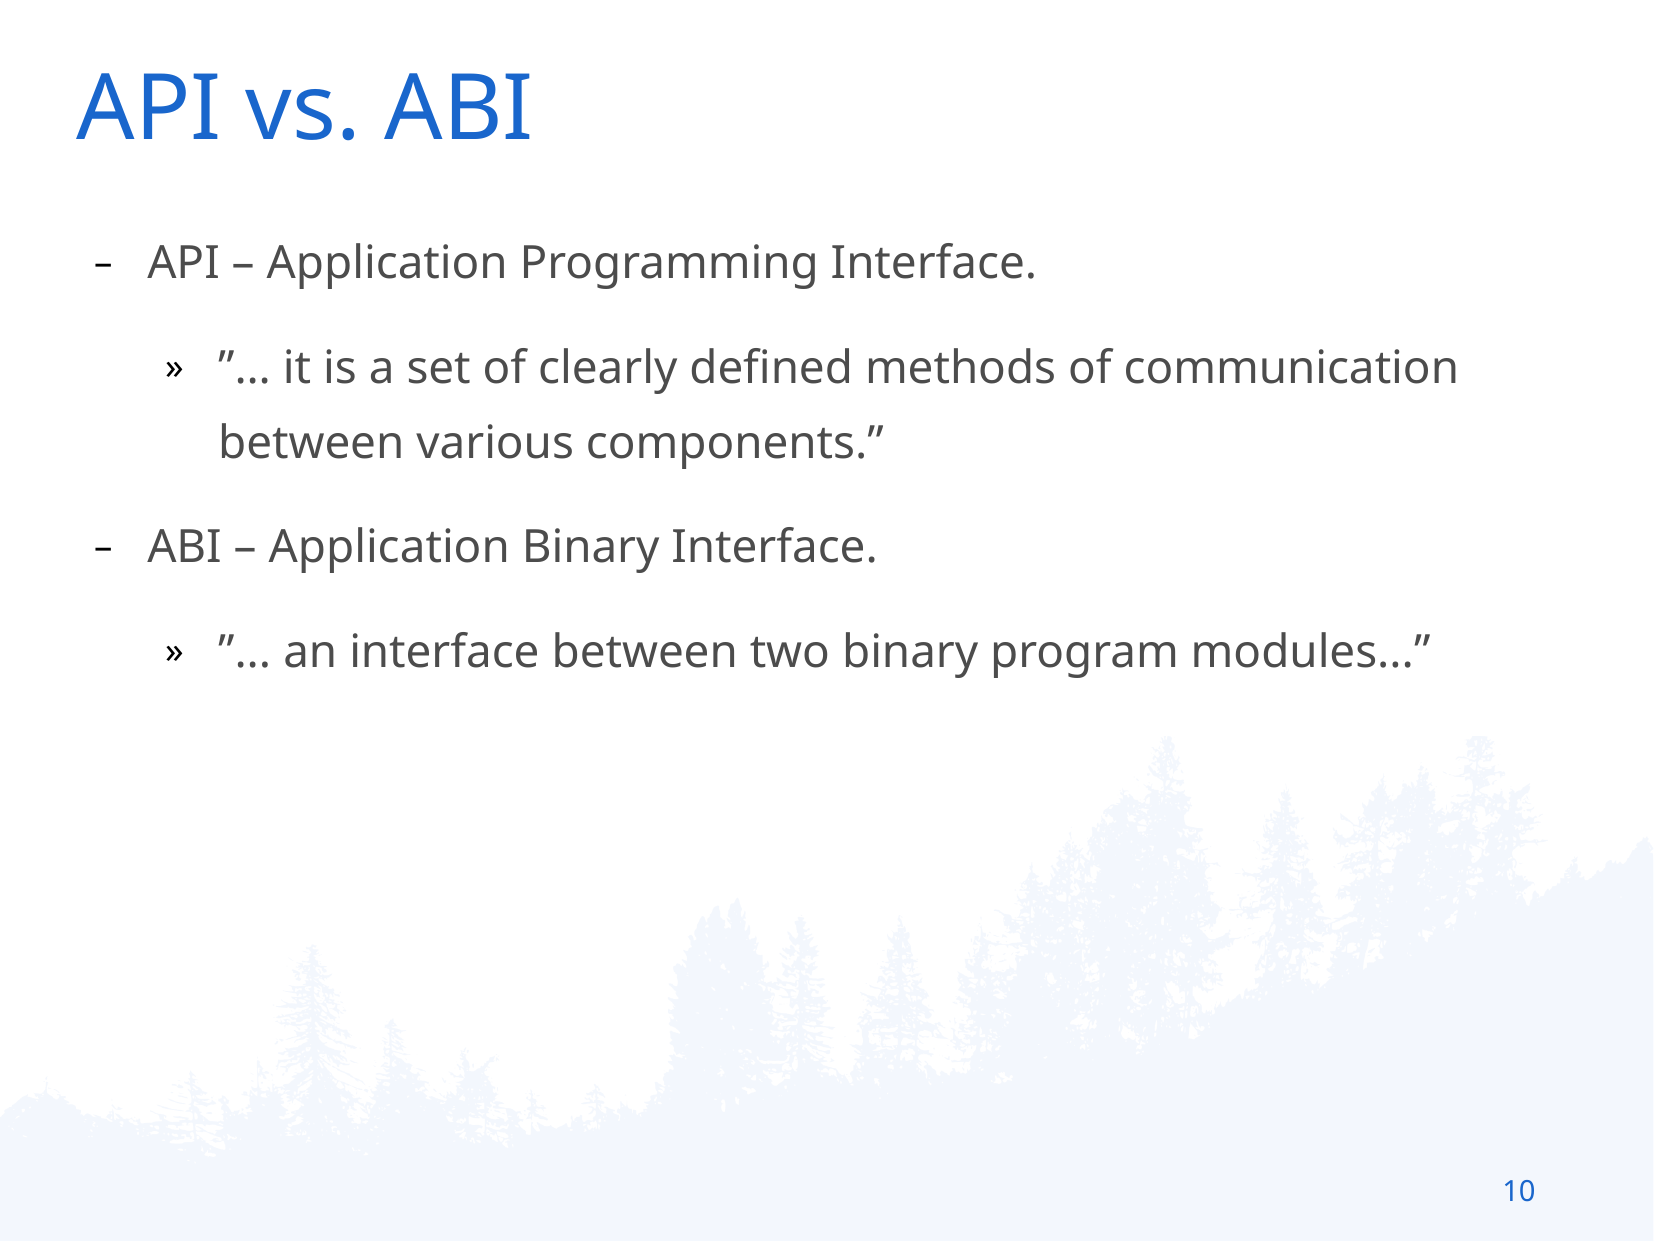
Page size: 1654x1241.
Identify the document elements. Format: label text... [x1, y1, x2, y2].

picture [0, 736, 1654, 1241]
title API vs. ABI [76, 0, 1561, 208]
list API – Application Programming Interface. ”… it is a set of clearly defined methods of communication between various components.” ABI – Application Binary Interface. ”... an interface between two binary program modules...” [76, 217, 1494, 937]
